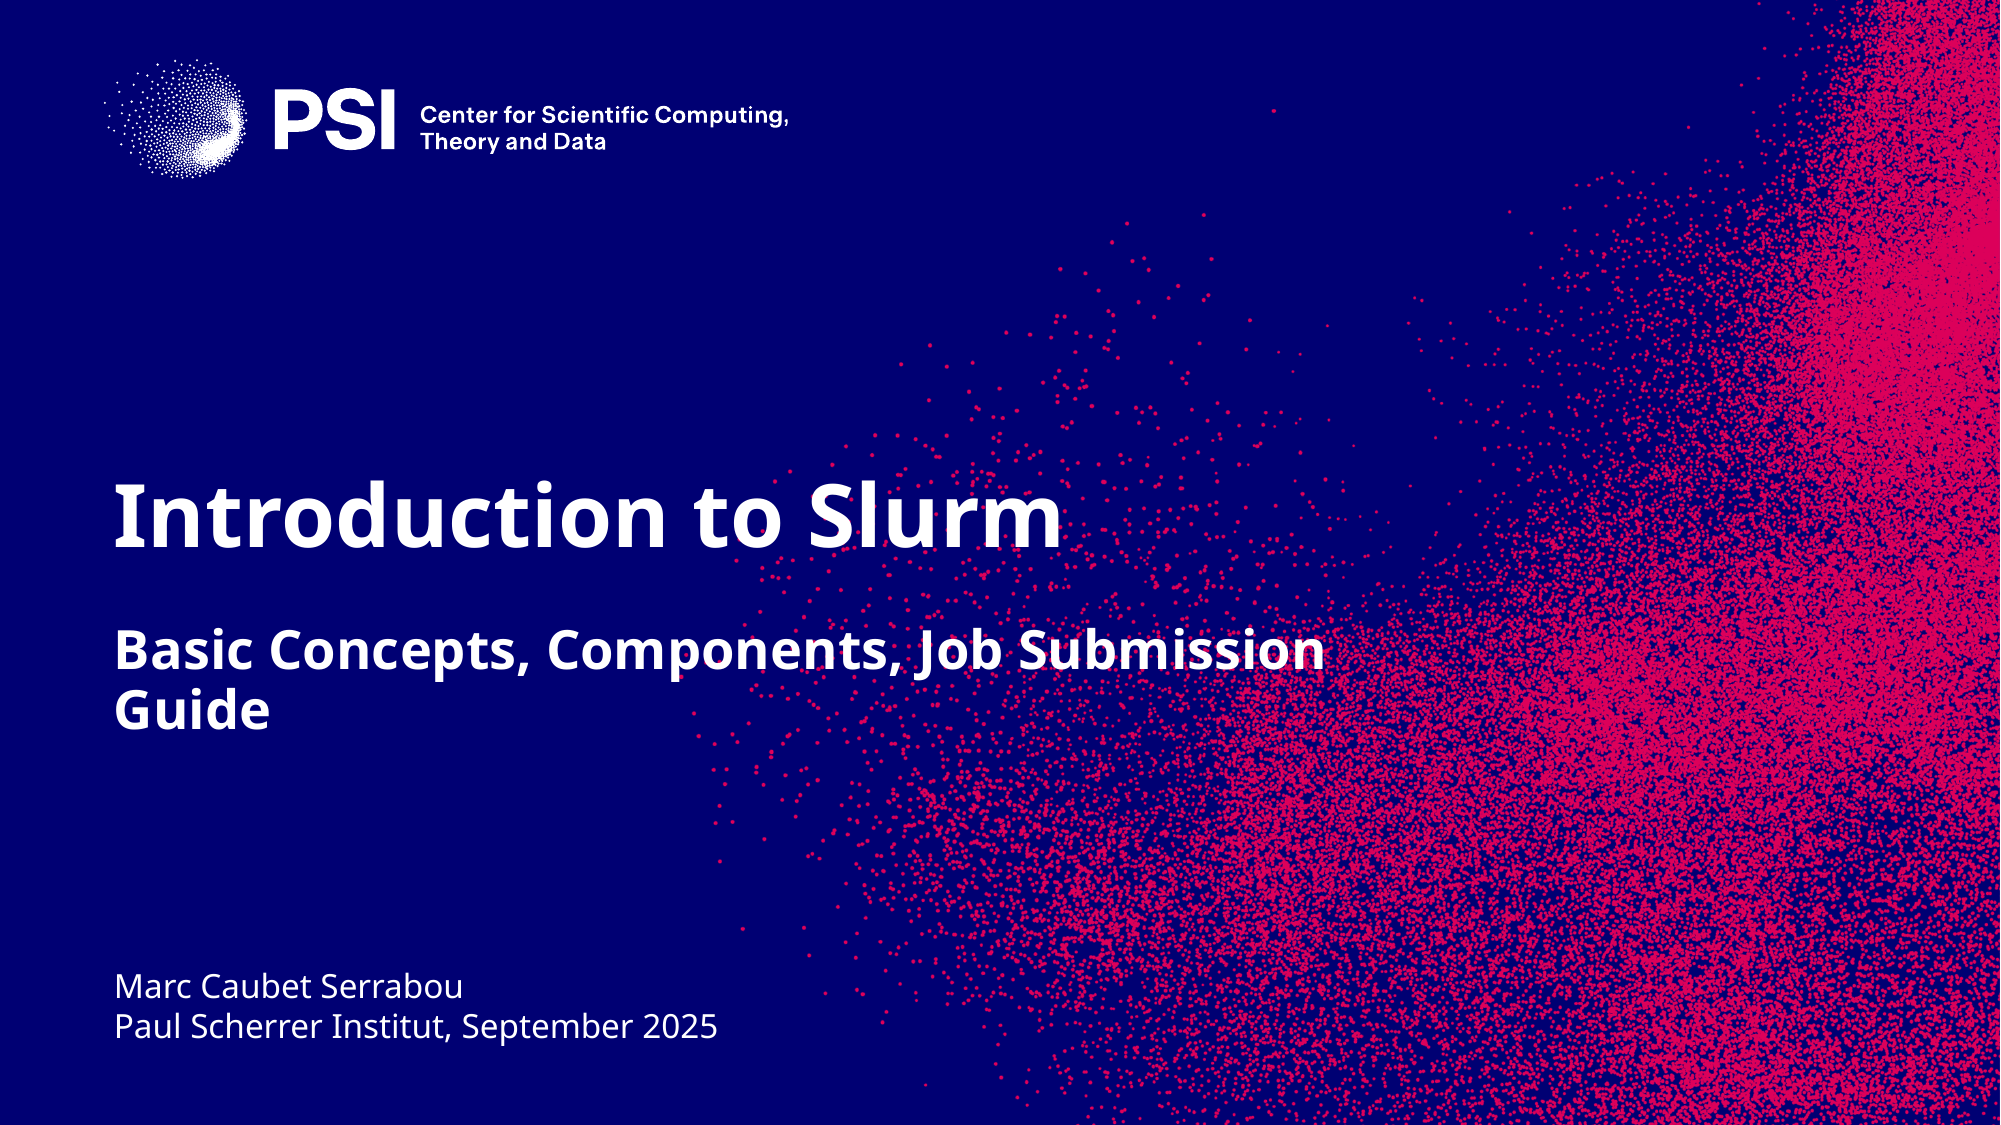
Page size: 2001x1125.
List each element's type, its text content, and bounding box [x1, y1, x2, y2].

picture [0, 0, 2000, 1125]
list Paul Scherrer Institut, September 2025 [114, 1005, 983, 1047]
title Introduction to Slurm [114, 237, 1434, 567]
subtitle Basic Concepts, Components, Job Submission Guide [114, 621, 1434, 799]
list Marc Caubet Serrabou [114, 958, 983, 1005]
